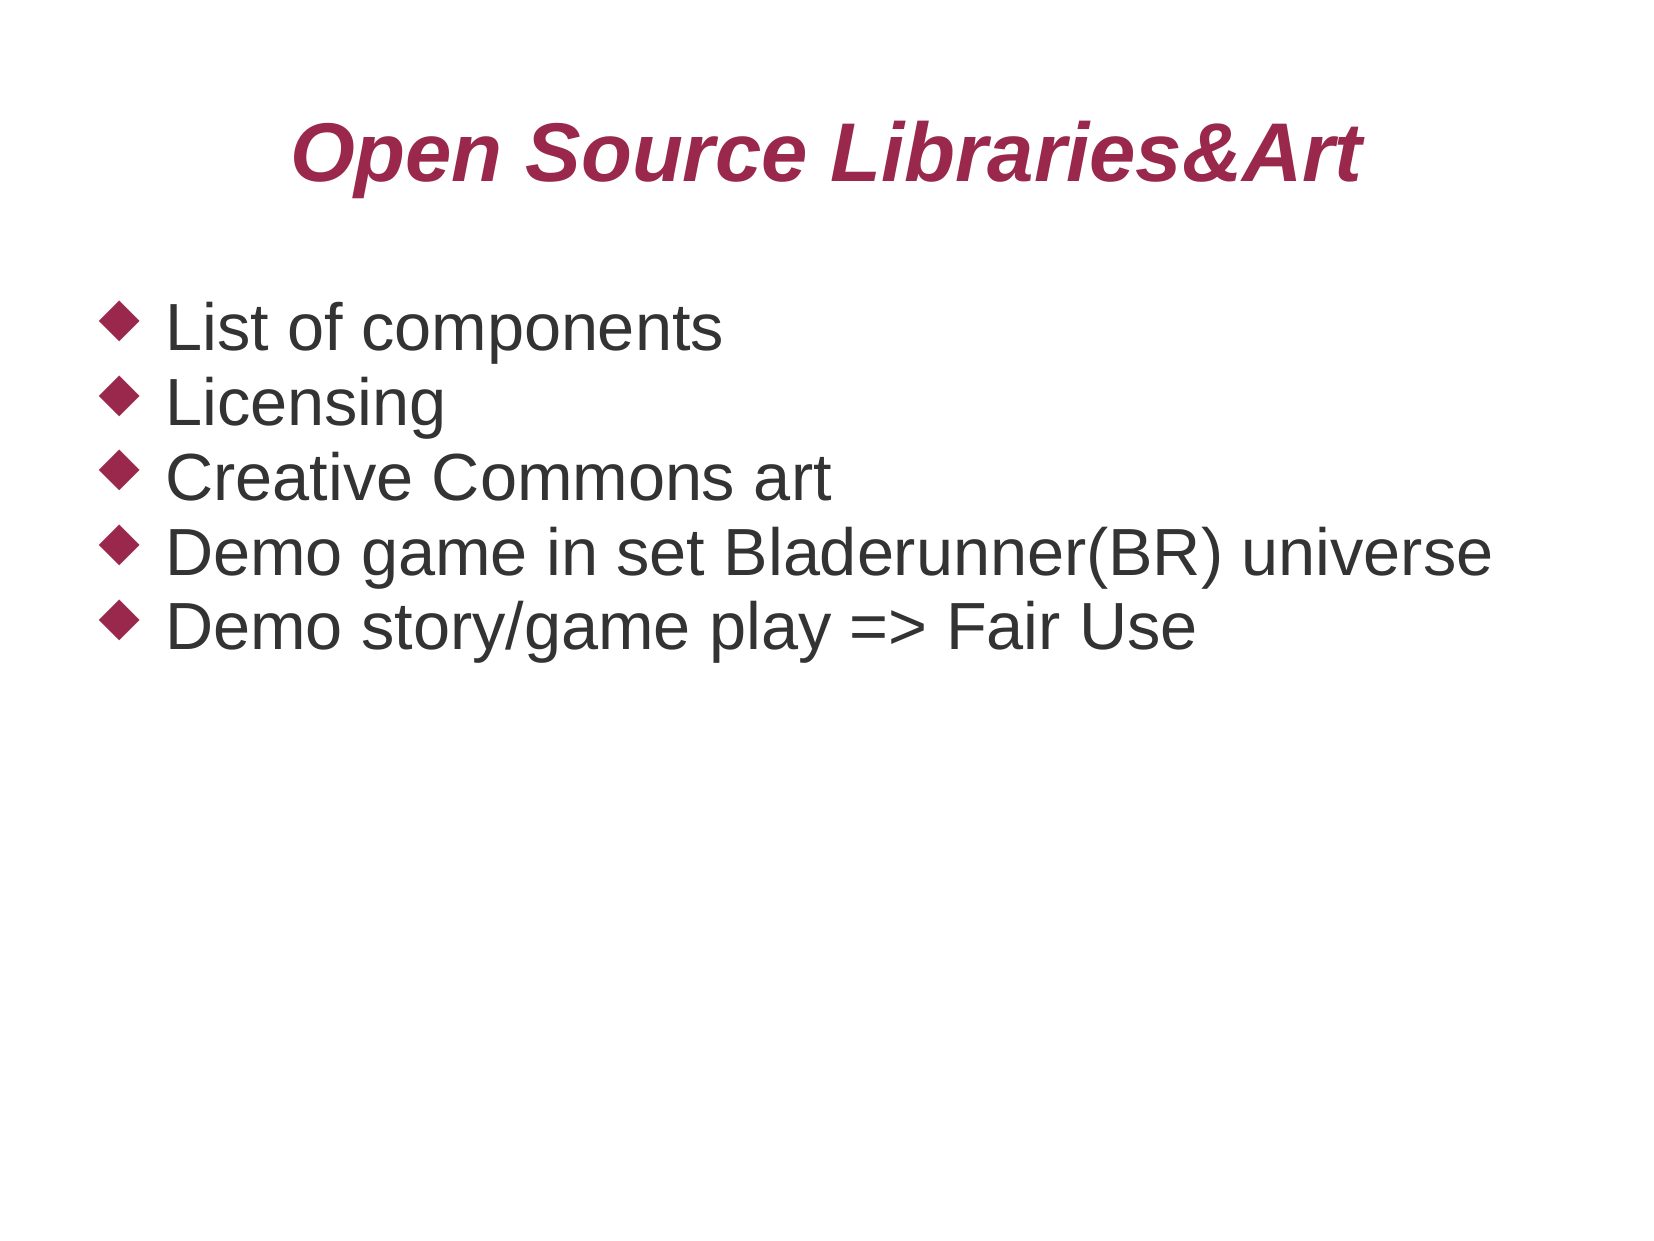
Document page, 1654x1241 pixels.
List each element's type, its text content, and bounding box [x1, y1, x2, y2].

list List of components Licensing Creative Commons art Demo game in set Bladerunner(BR) universe Demo story/game play => Fair Use [82, 290, 1571, 1109]
title Open Source Libraries&Art [82, 49, 1571, 257]
